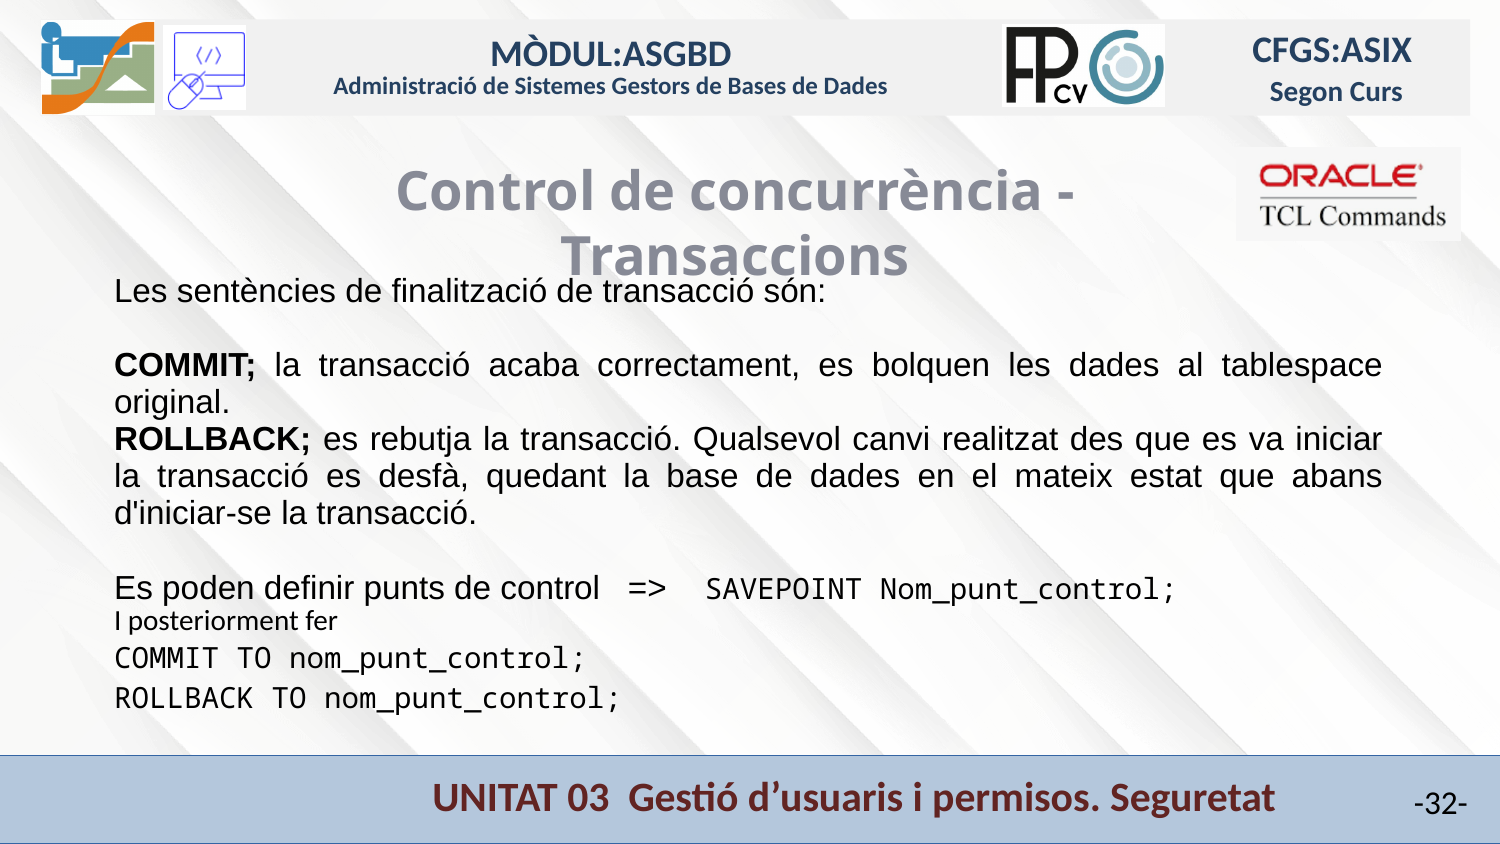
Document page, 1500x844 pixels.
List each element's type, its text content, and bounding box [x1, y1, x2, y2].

picture [0, 0, 1500, 755]
title Control de concurrència - Transaccions [233, 156, 1237, 251]
text_box Les sentències de finalització de transacció són: COMMIT; la transacció acaba correctament, es bolquen les dades al tablespace original. ROLLBACK; es rebutja la transacció. Qualsevol canvi realitzat des que es va iniciar la transacció es desfà, quedant la base de dades en el mateix estat que abans d'iniciar-se la transacció. Es poden definir punts de control => SAVEPOINT Nom_punt_control; I posteriorment fer COMMIT TO nom_punt_control; ROLLBACK TO nom_punt_control; [99, 264, 1400, 731]
